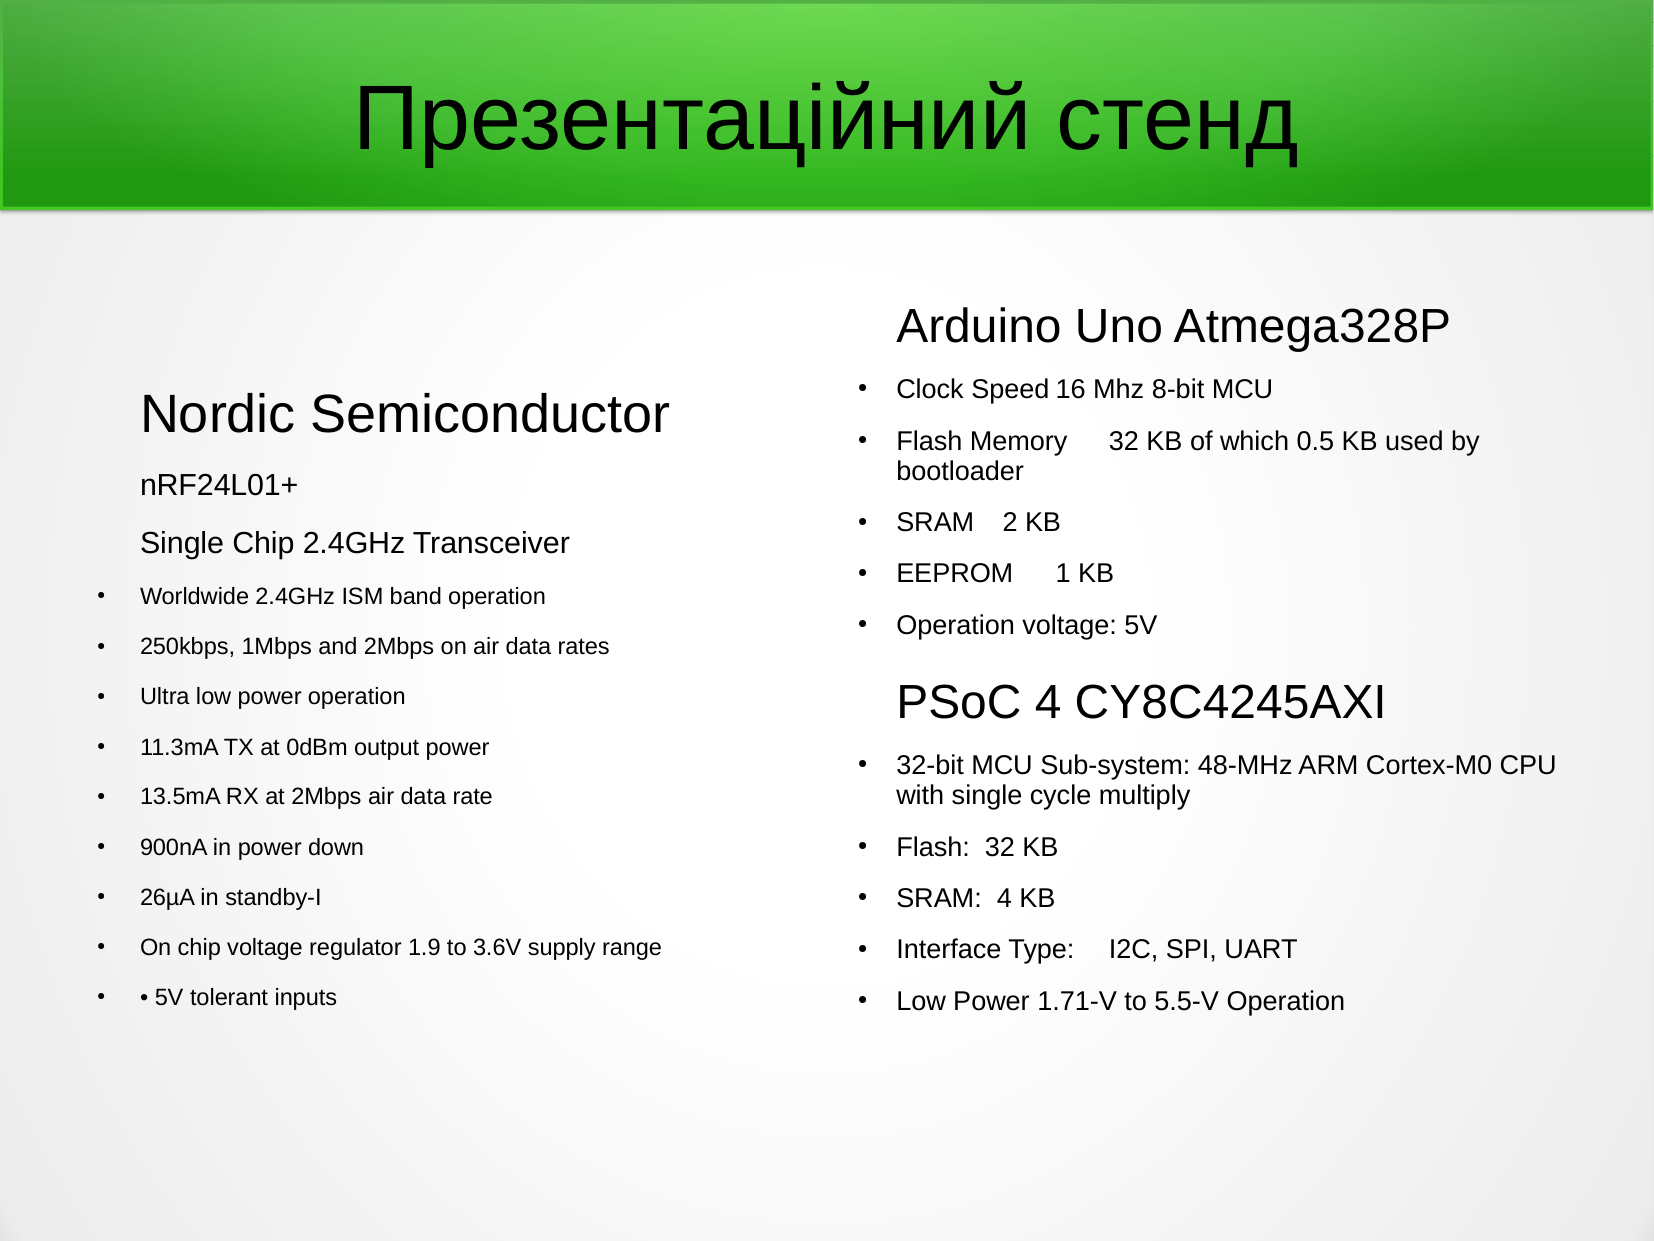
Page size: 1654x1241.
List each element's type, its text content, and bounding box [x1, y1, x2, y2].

list Arduino Uno Atmega328P Clock Speed 16 Mhz 8-bit MCU Flash Memory 32 KB of which 0.5 KB used by bootloader SRAM 2 KB EEPROM 1 KB Operation voltage: 5V [845, 299, 1572, 643]
list Nordic Semiconductor nRF24L01+ Single Chip 2.4GHz Transceiver Worldwide 2.4GHz ISM band operation 250kbps, 1Mbps and 2Mbps on air data rates Ultra low power operation 11.3mA TX at 0dBm output power 13.5mA RX at 2Mbps air data rate 900nA in power down 26µA in standby-I On chip voltage regulator 1.9 to 3.6V supply range • 5V tolerant inputs [82, 299, 809, 1019]
title Презентаційний стенд [82, 47, 1571, 189]
list PSoC 4 CY8C4245AXI 32-bit MCU Sub-system: 48-MHz ARM Cortex-M0 CPU with single cycle multiply Flash: 32 KB SRAM: 4 KB Interface Type: I2C, SPI, UART Low Power 1.71-V to 5.5-V Operation [845, 674, 1572, 1018]
